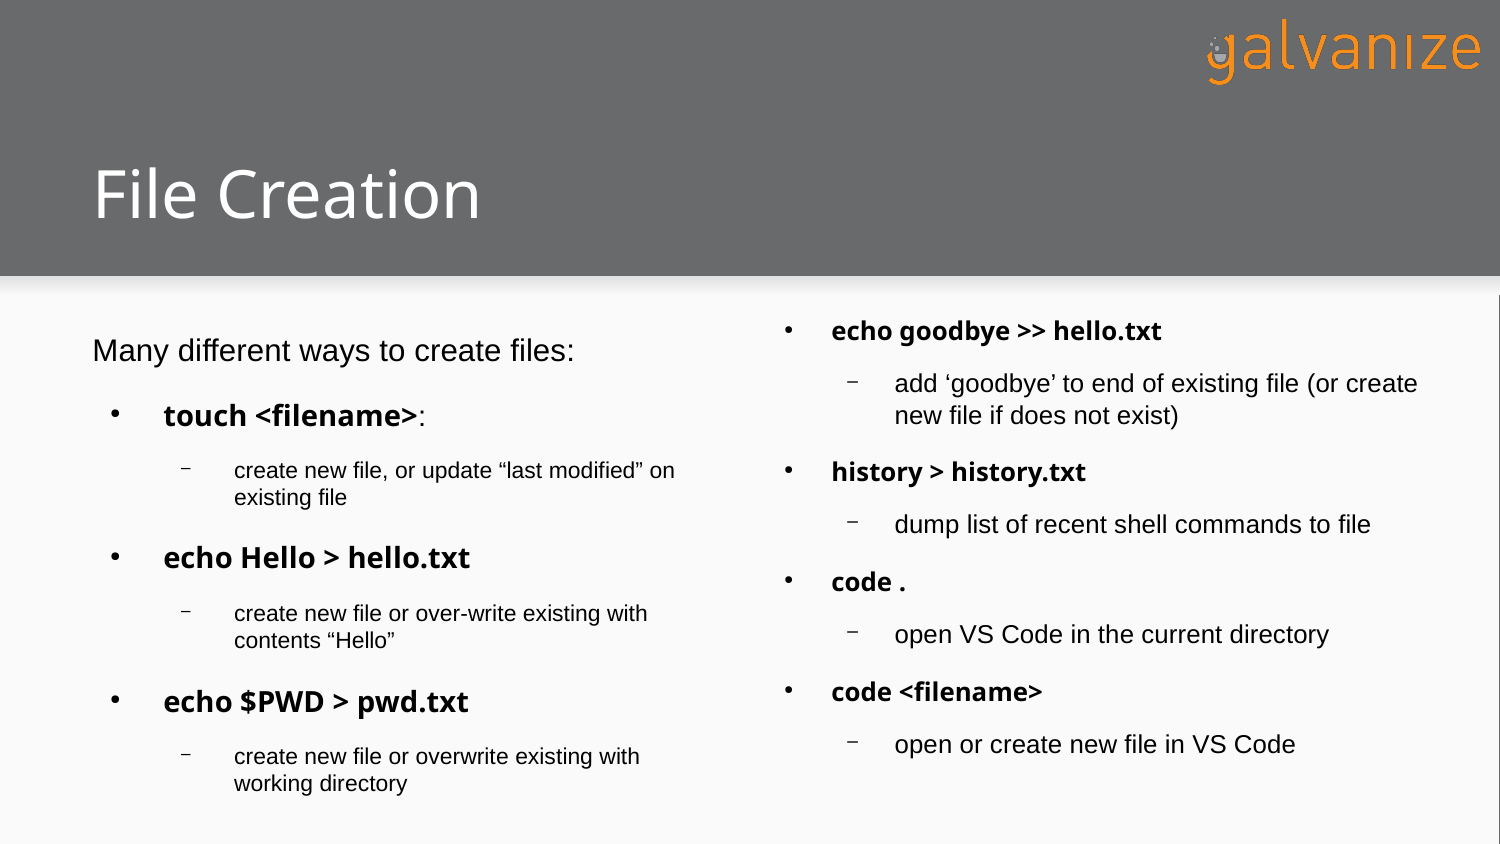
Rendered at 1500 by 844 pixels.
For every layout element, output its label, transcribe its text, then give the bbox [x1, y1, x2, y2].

list echo goodbye >> hello.txt add ‘goodbye’ to end of existing file (or create new file if does not exist) history > history.txt dump list of recent shell commands to file code . open VS Code in the current directory code <filename> open or create new file in VS Code [768, 314, 1427, 760]
picture [1207, 19, 1480, 85]
title File Creation [77, 121, 1427, 248]
list Many different ways to create files: touch <filename>: create new file, or update “last modified” on existing file echo Hello > hello.txt create new file or over-write existing with contents “Hello” echo $PWD > pwd.txt create new file or overwrite existing with working directory [77, 314, 736, 760]
